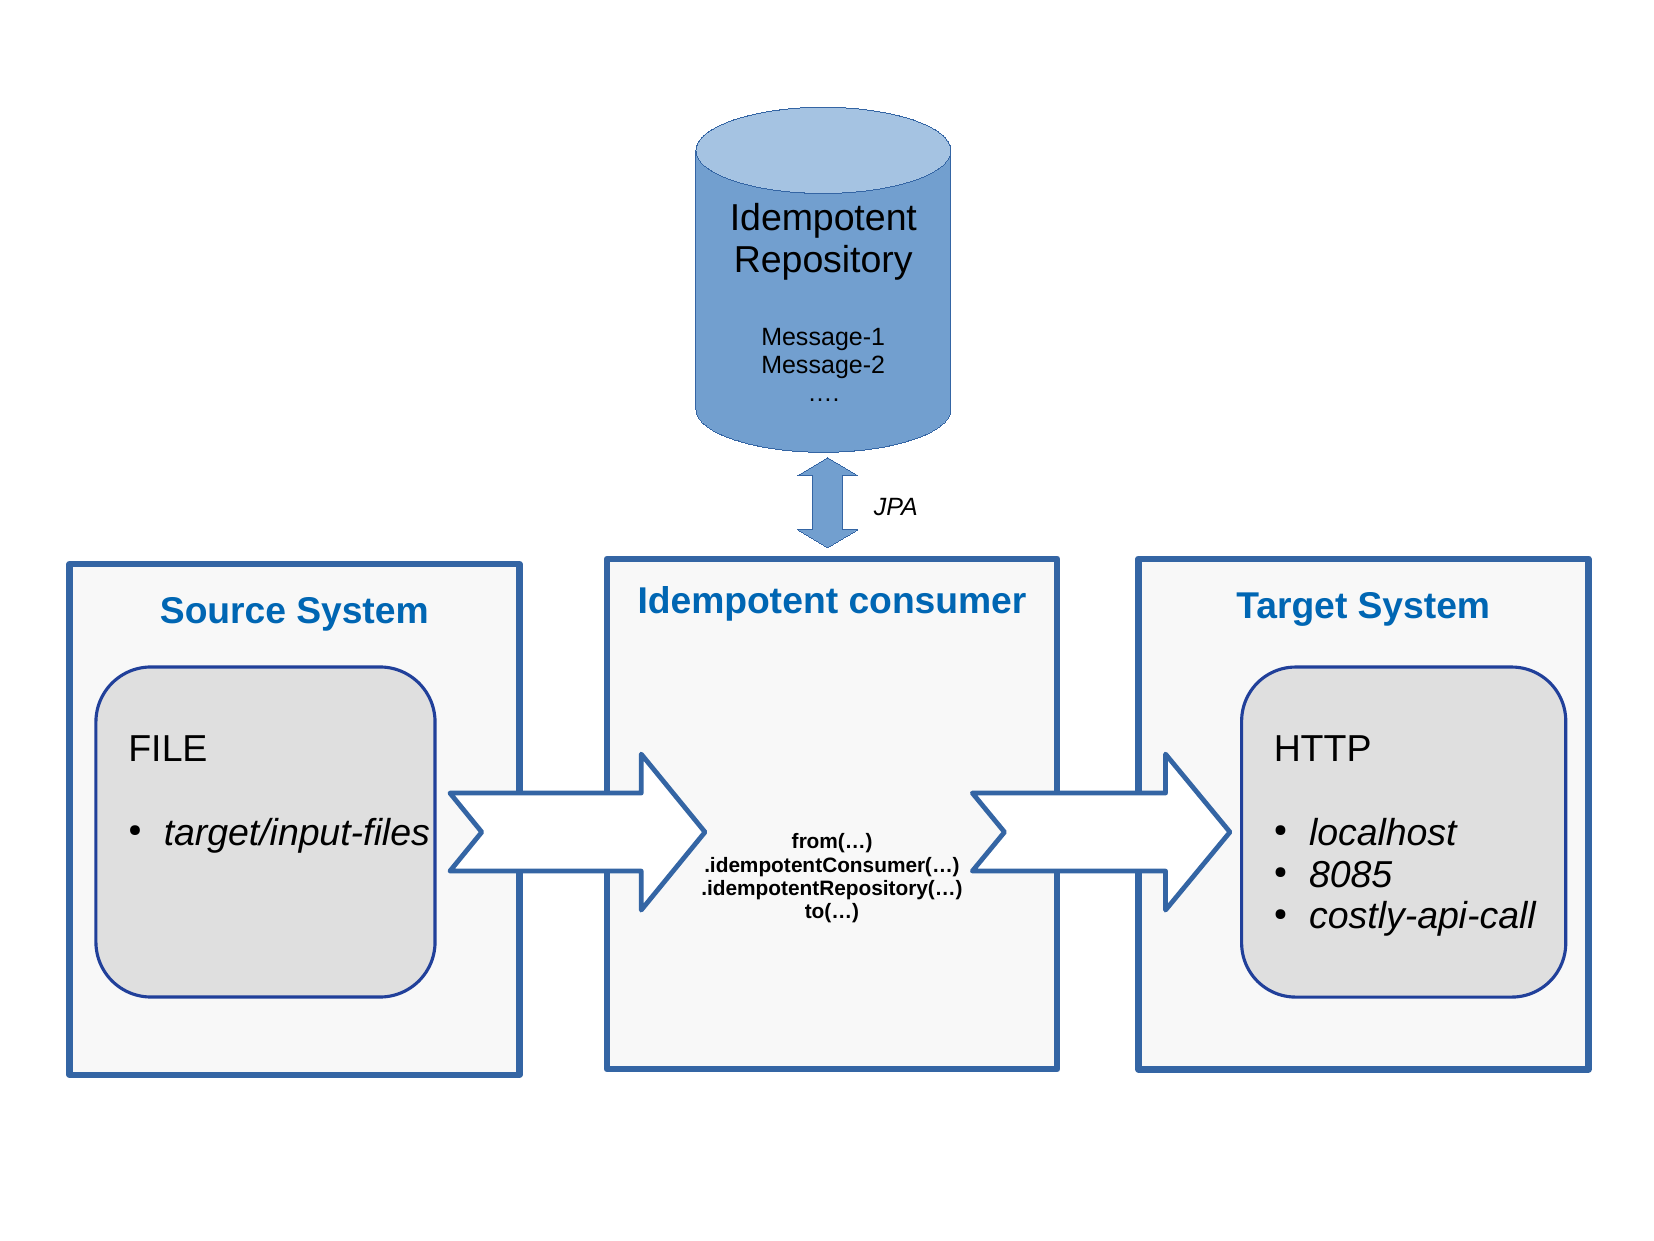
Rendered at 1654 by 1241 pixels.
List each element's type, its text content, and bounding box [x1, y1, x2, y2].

text_box Source System [69, 564, 520, 1075]
text_box [449, 754, 706, 911]
text_box [972, 754, 1230, 911]
text_box Idempotent consumer from(…) .idempotentConsumer(…) .idempotentRepository(…) to(…) [607, 558, 1058, 1070]
text_box Idempotent Repository Message-1 Message-2 …. [695, 151, 951, 453]
text_box FILE target/input-files [95, 666, 436, 998]
text_box Target System [1138, 558, 1589, 1070]
text_box JPA [797, 457, 858, 548]
text_box HTTP localhost 8085 costly-api-call [1241, 667, 1566, 998]
